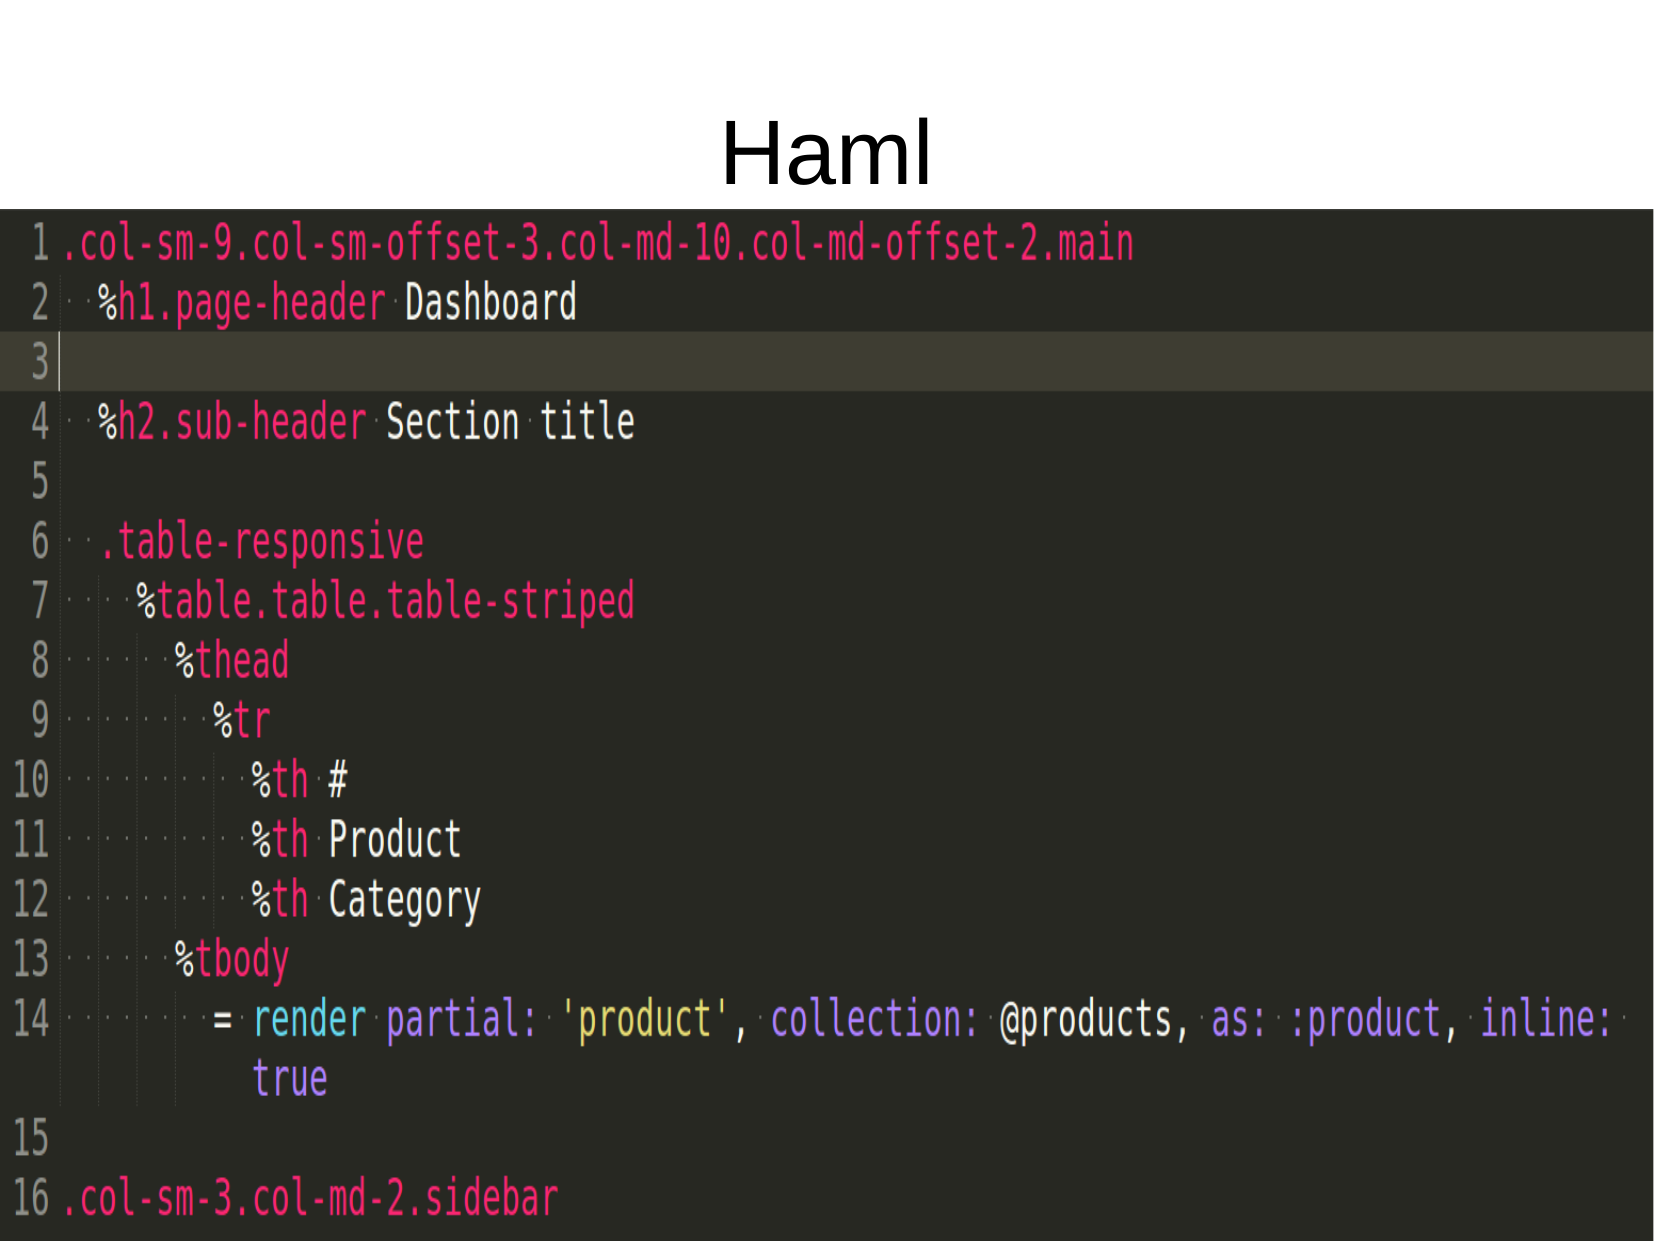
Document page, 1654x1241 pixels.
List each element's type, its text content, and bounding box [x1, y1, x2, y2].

title Haml [82, 49, 1571, 209]
picture [0, 209, 1654, 1241]
